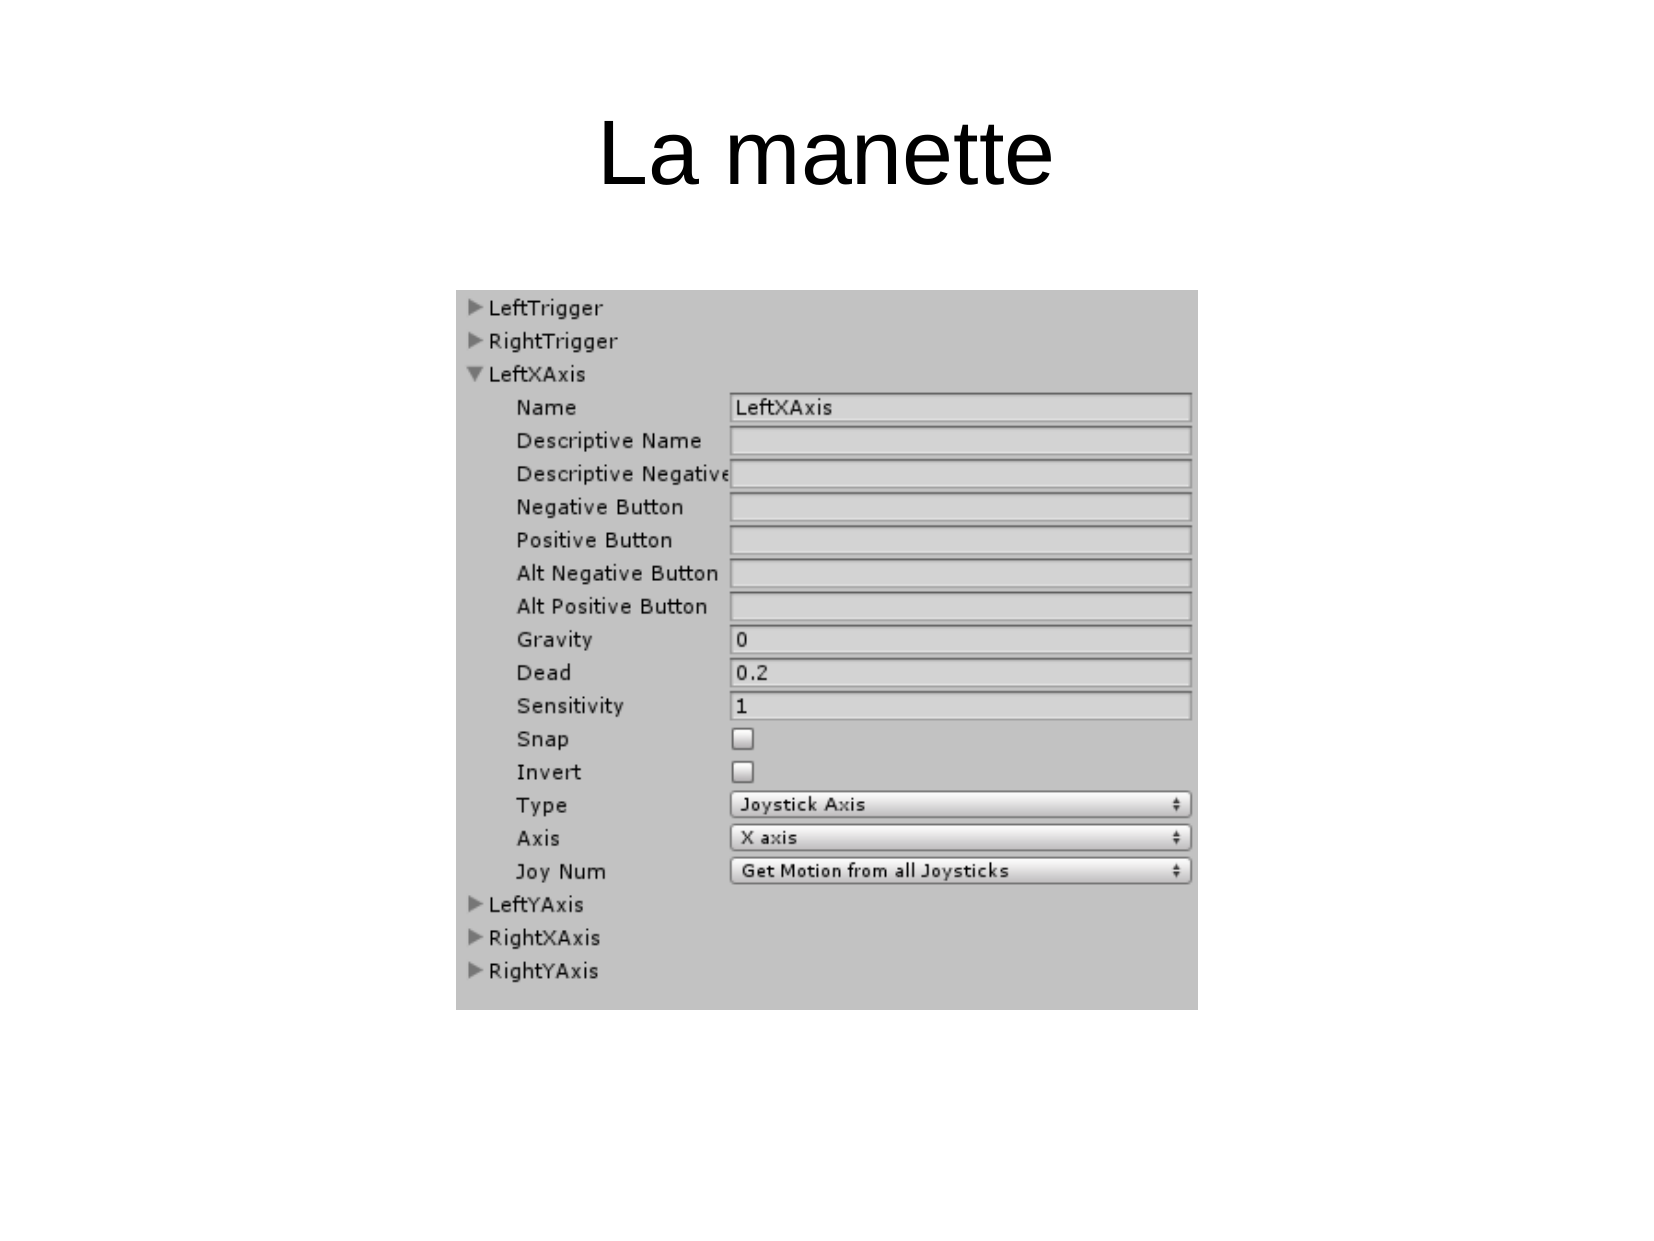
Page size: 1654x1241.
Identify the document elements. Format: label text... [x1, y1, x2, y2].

title La manette [82, 49, 1571, 257]
picture [456, 290, 1198, 1010]
